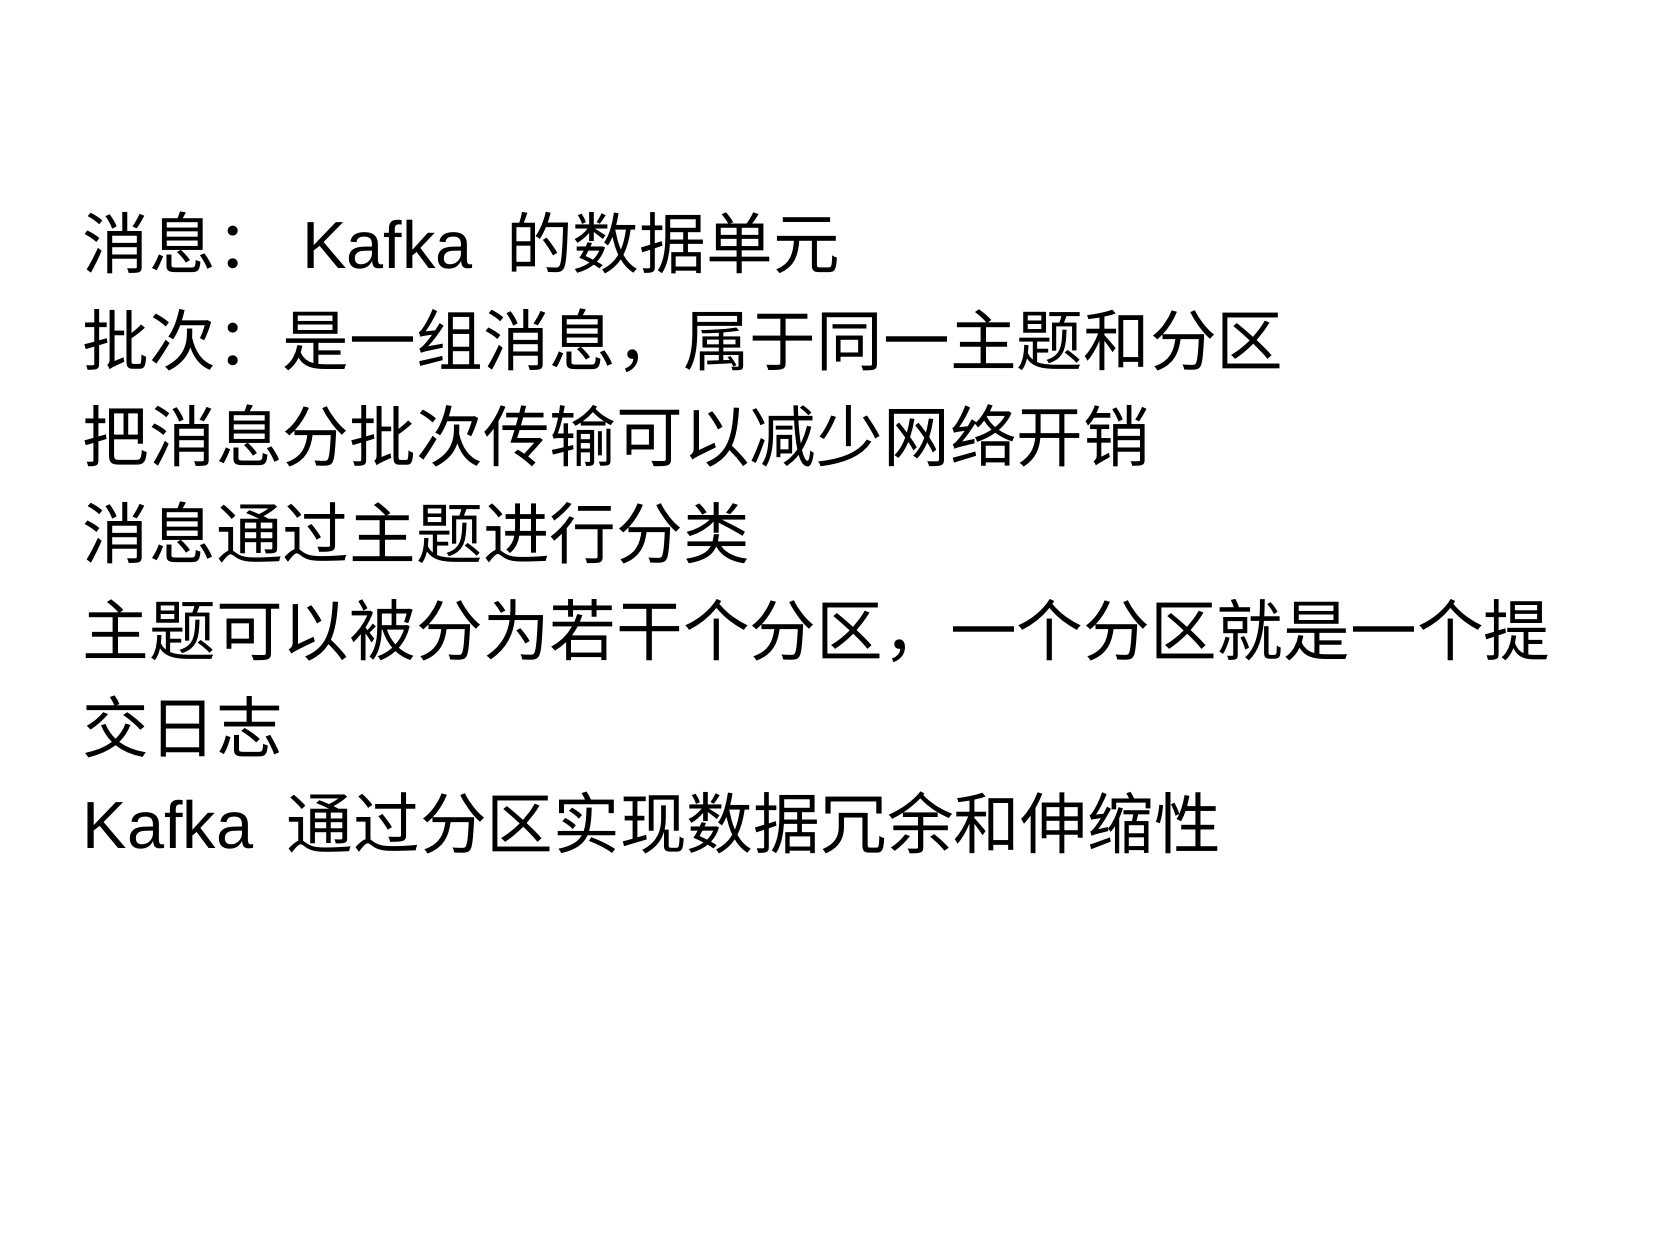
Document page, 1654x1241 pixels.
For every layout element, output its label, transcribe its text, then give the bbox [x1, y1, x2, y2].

subtitle 消息：Kafka 的数据单元 批次：是一组消息，属于同一主题和分区 把消息分批次传输可以减少网络开销 消息通过主题进行分类 主题可以被分为若干个分区，一个分区就是一个提交日志 Kafka 通过分区实现数据冗余和伸缩性 [82, 49, 1571, 1010]
